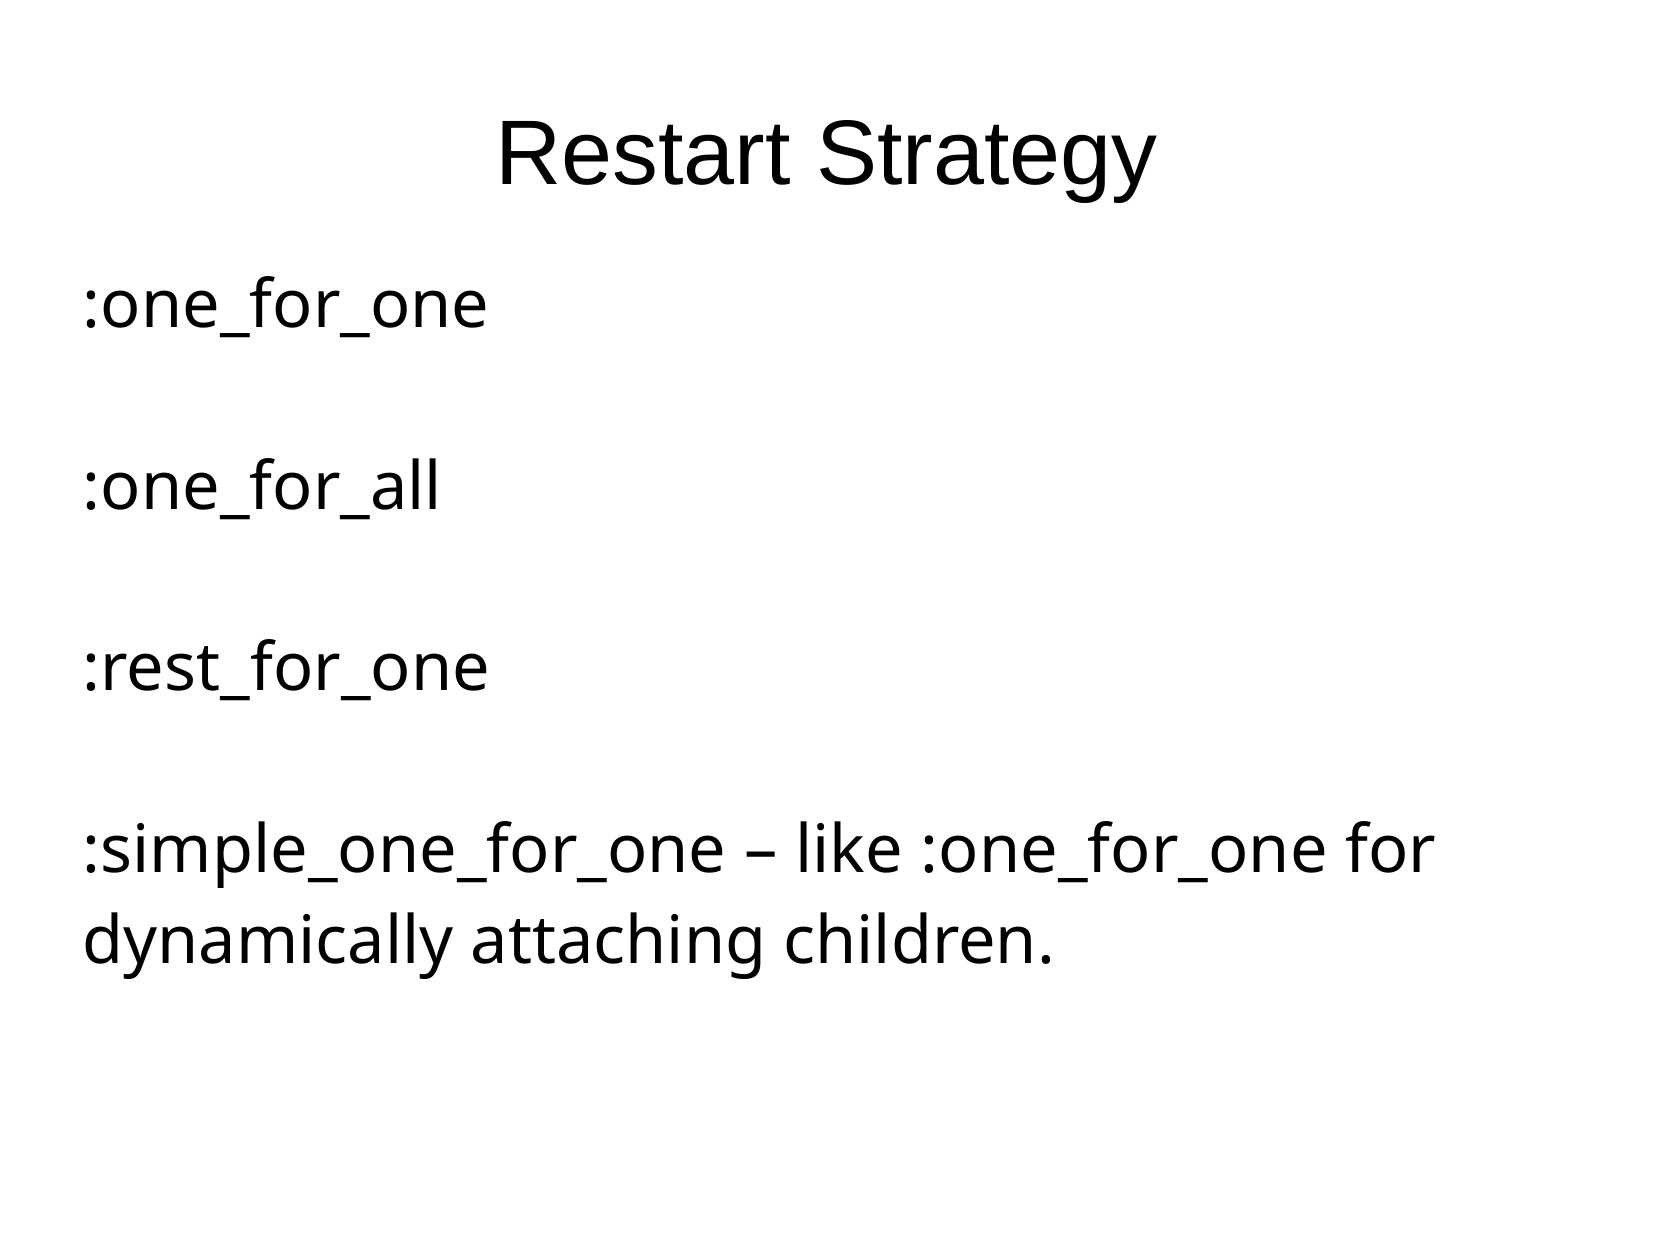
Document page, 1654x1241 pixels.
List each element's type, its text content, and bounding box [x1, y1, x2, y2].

title Restart Strategy [82, 49, 1571, 256]
subtitle :one_for_one :one_for_all :rest_for_one :simple_one_for_one – like :one_for_one for dynamically attaching children. [82, 256, 1571, 1141]
